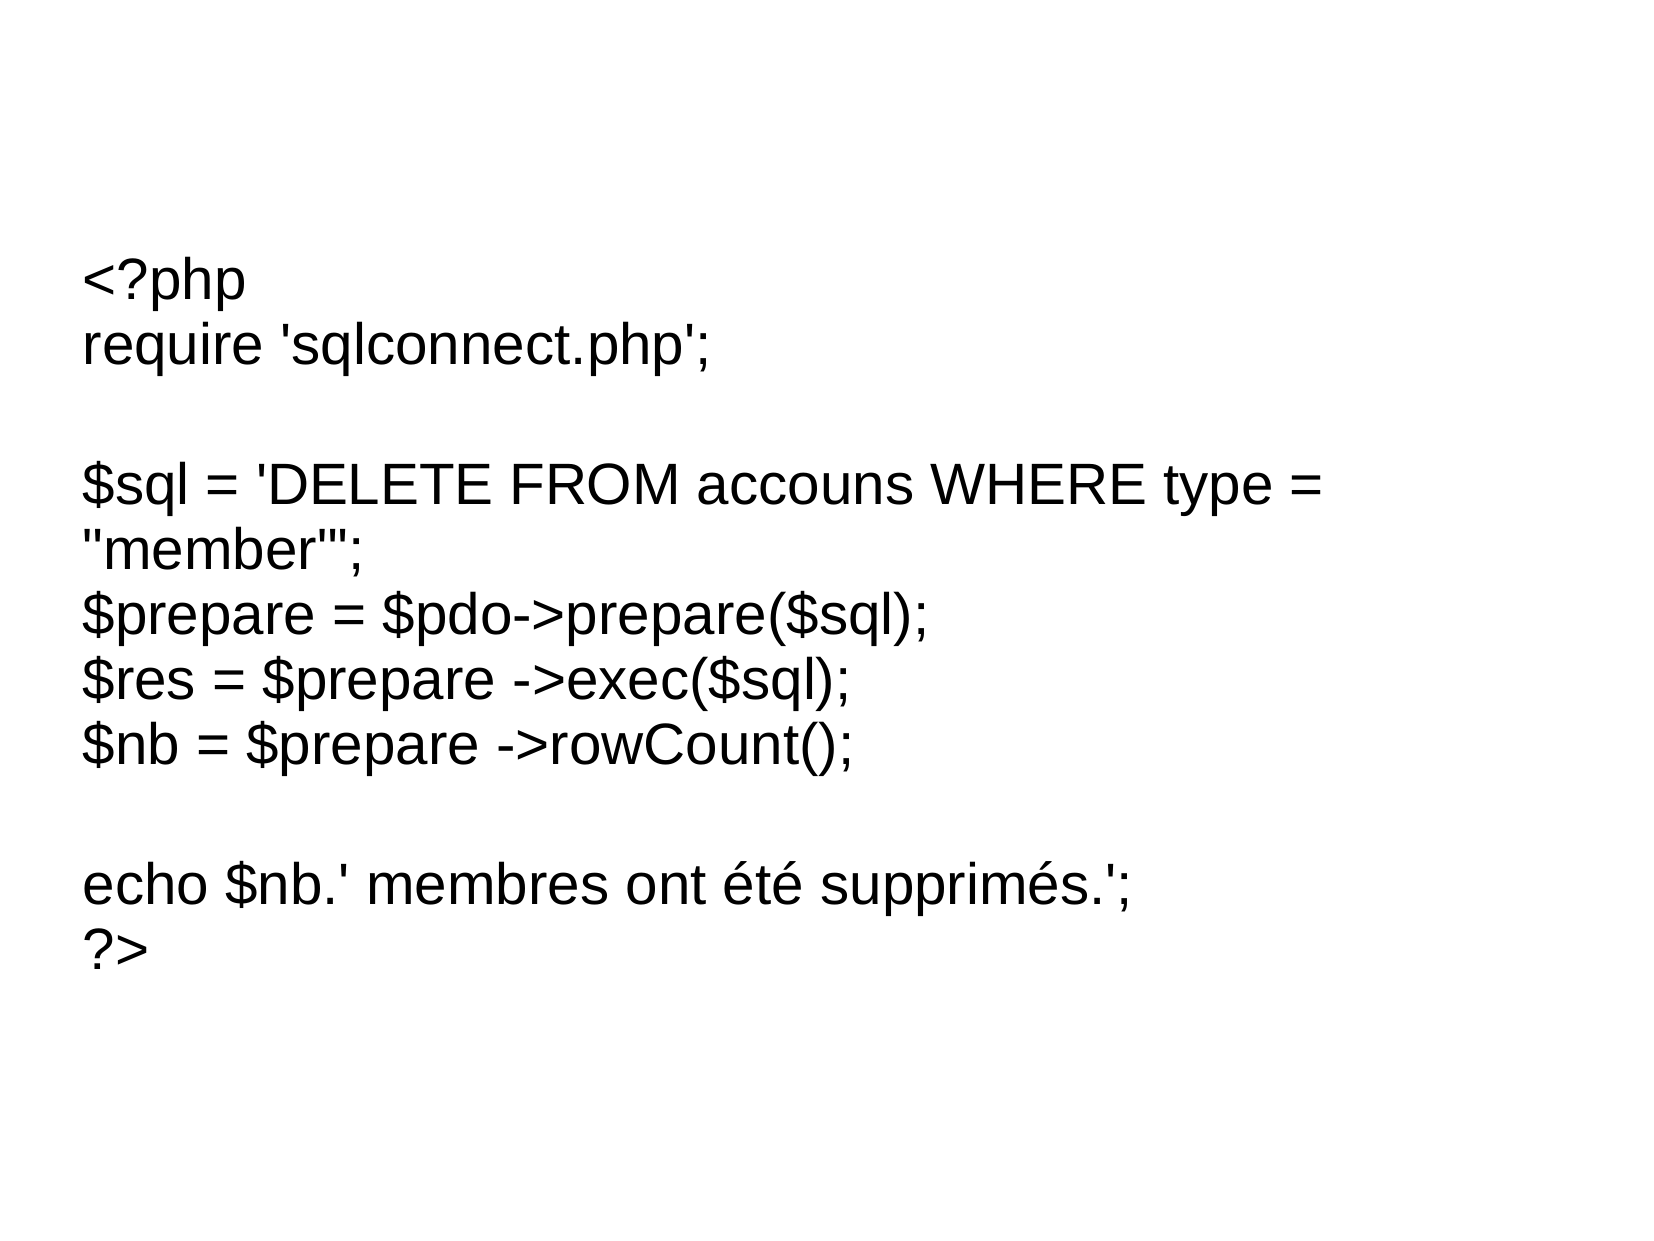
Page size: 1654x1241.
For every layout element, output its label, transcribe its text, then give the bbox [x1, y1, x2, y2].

subtitle <?php require 'sqlconnect.php'; $sql = 'DELETE FROM accouns WHERE type = "member"'; $prepare = $pdo->prepare($sql); $res = $prepare ->exec($sql); $nb = $prepare ->rowCount(); echo $nb.' membres ont été supprimés.'; ?> [82, 35, 1571, 1193]
